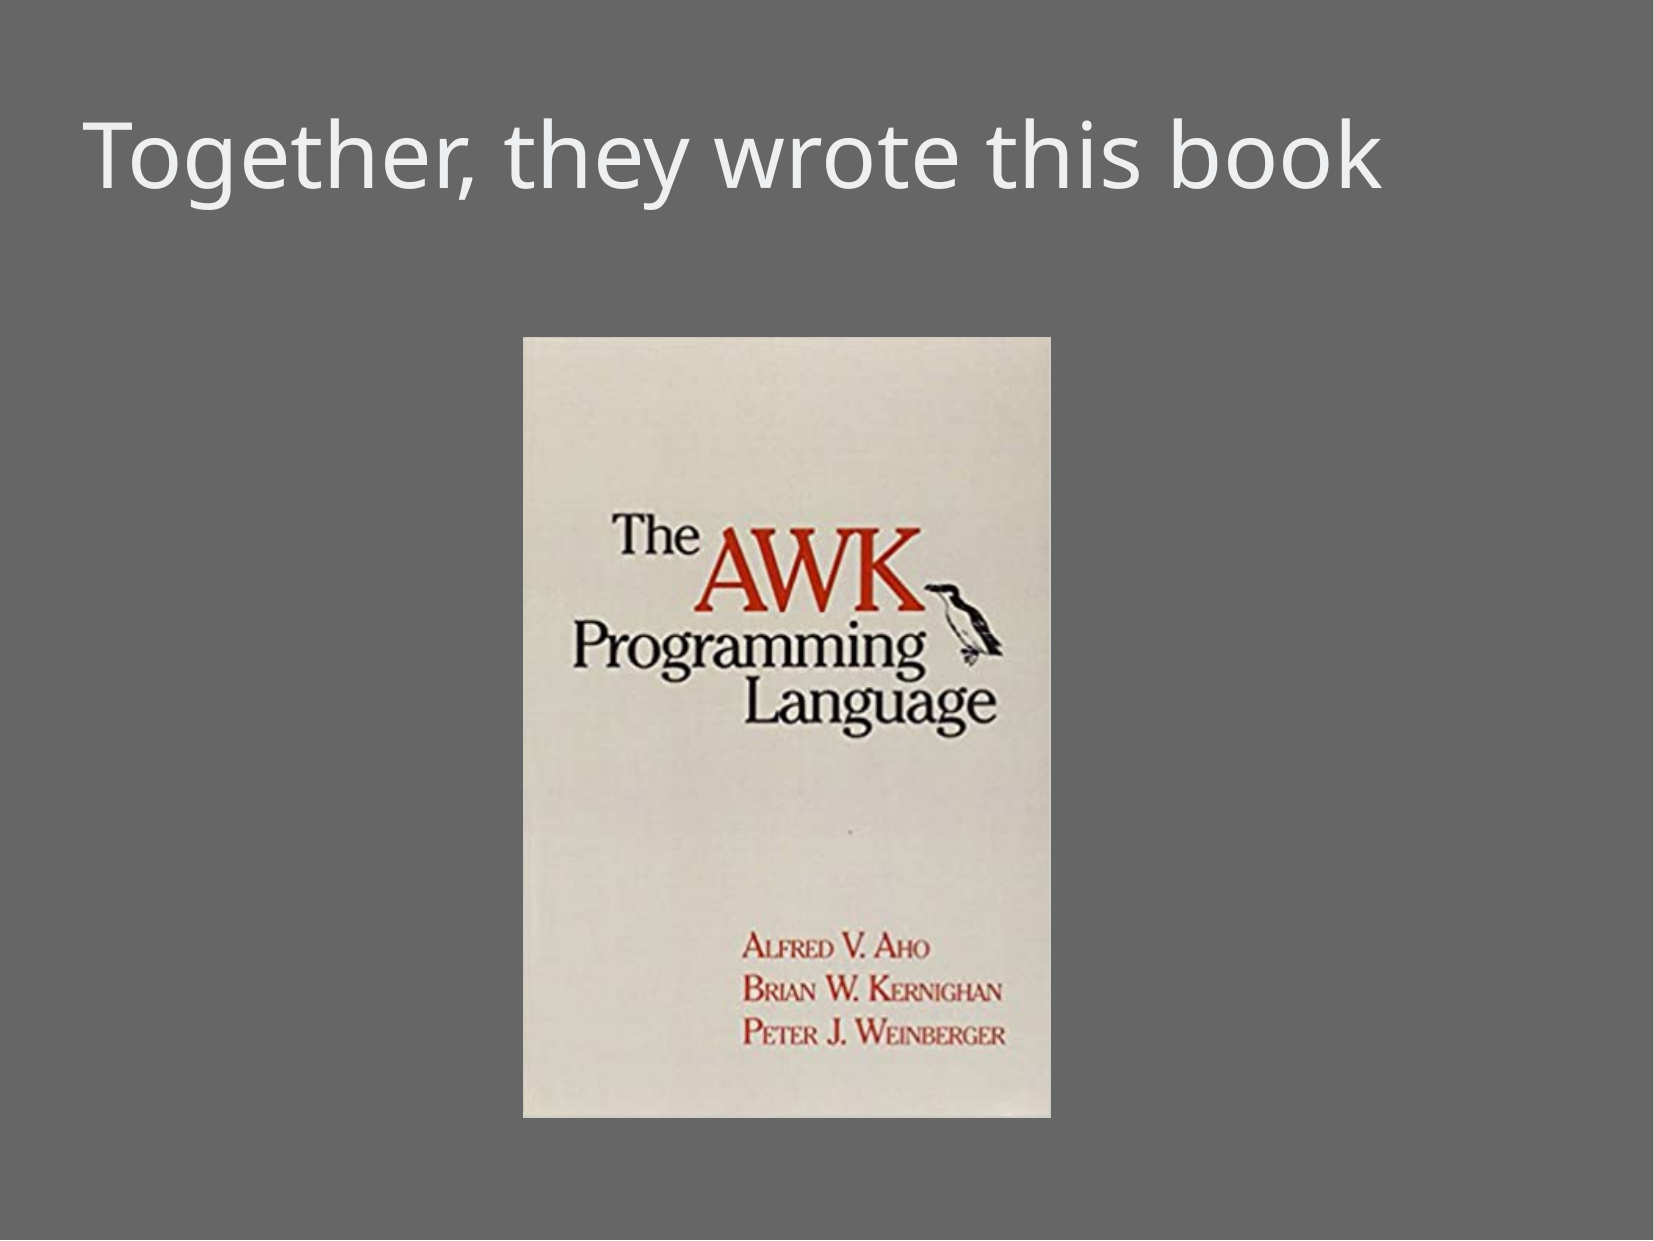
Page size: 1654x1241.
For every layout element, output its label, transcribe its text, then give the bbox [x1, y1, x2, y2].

picture [523, 337, 1051, 1118]
title Together, they wrote this book [82, 49, 1571, 257]
